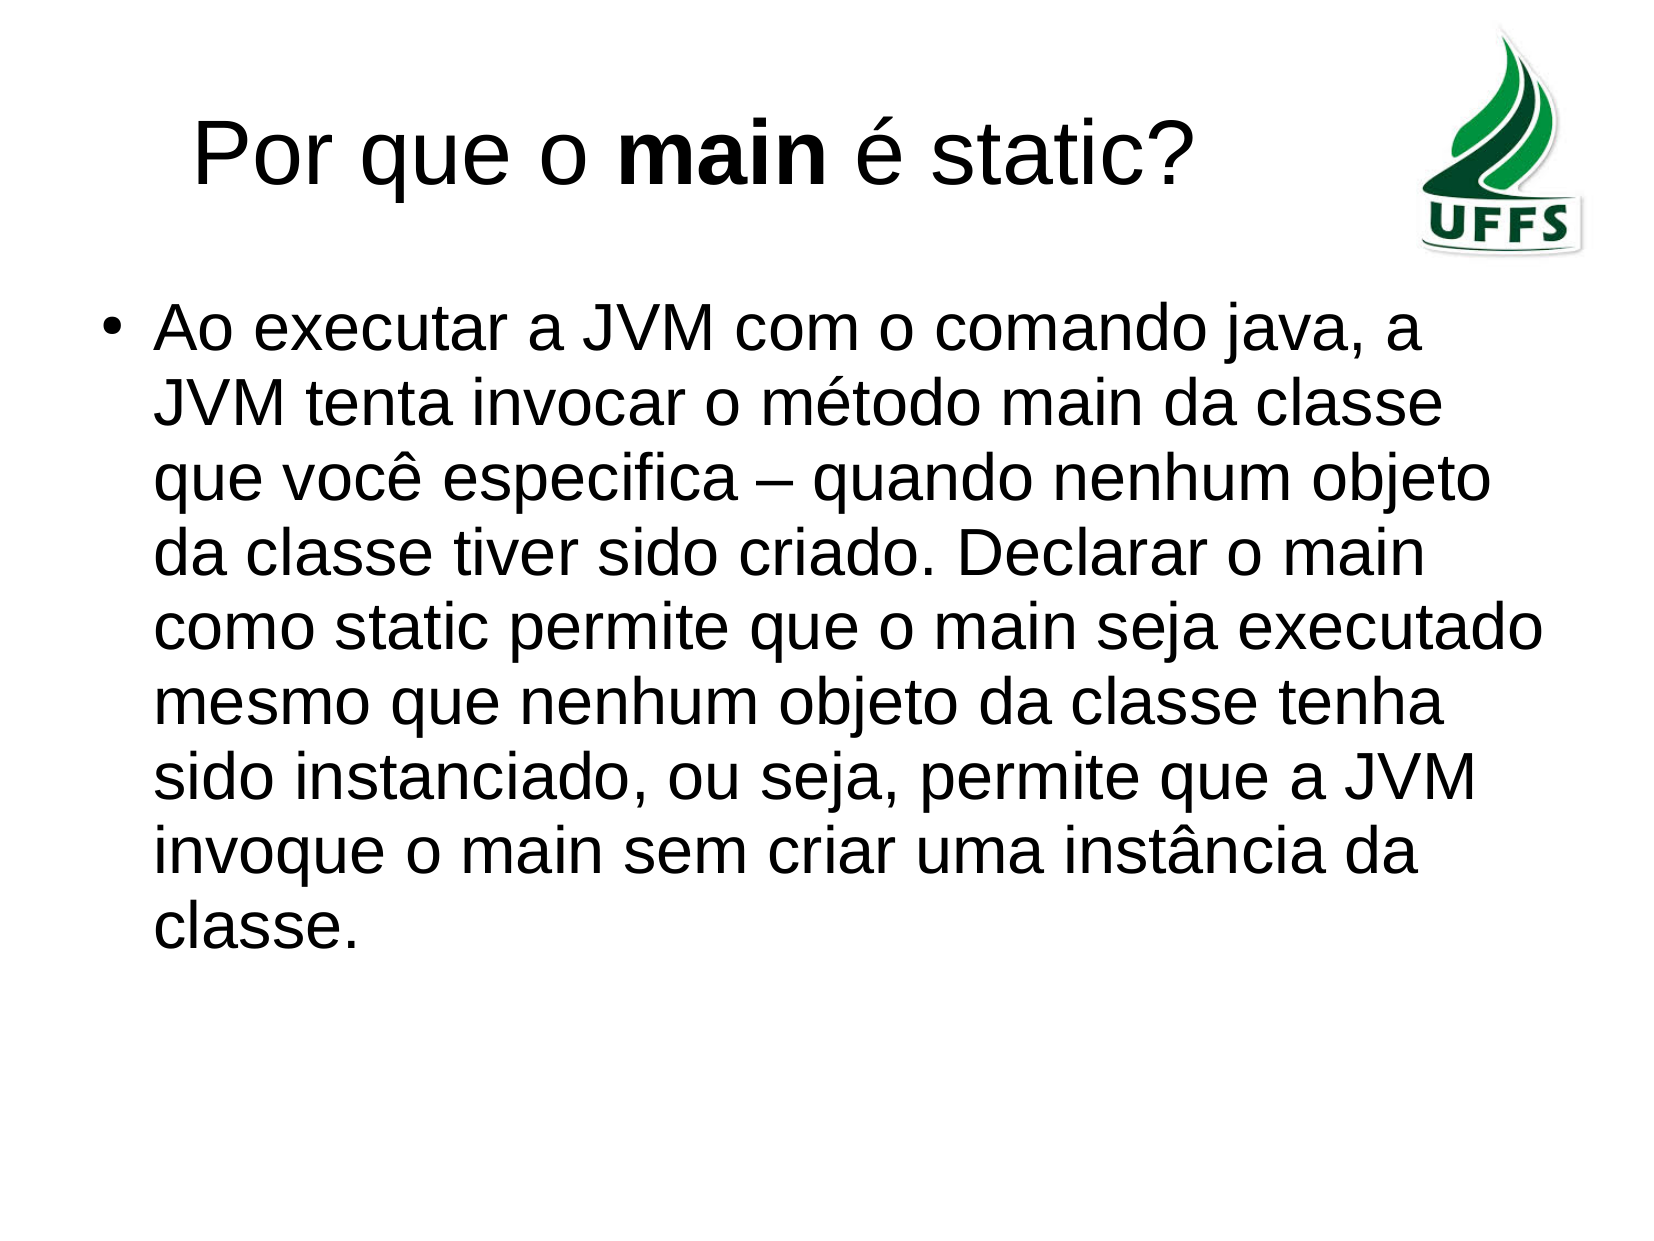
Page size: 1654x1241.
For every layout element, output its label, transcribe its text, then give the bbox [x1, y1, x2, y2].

title Por que o main é static? [82, 49, 1335, 257]
list Ao executar a JVM com o comando java, a JVM tenta invocar o método main da classe que você especifica – quando nenhum objeto da classe tiver sido criado. Declarar o main como static permite que o main seja executado mesmo que nenhum objeto da classe tenha sido instanciado, ou seja, permite que a JVM invoque o main sem criar uma instância da classe. [82, 290, 1571, 1010]
picture [1381, 20, 1624, 272]
